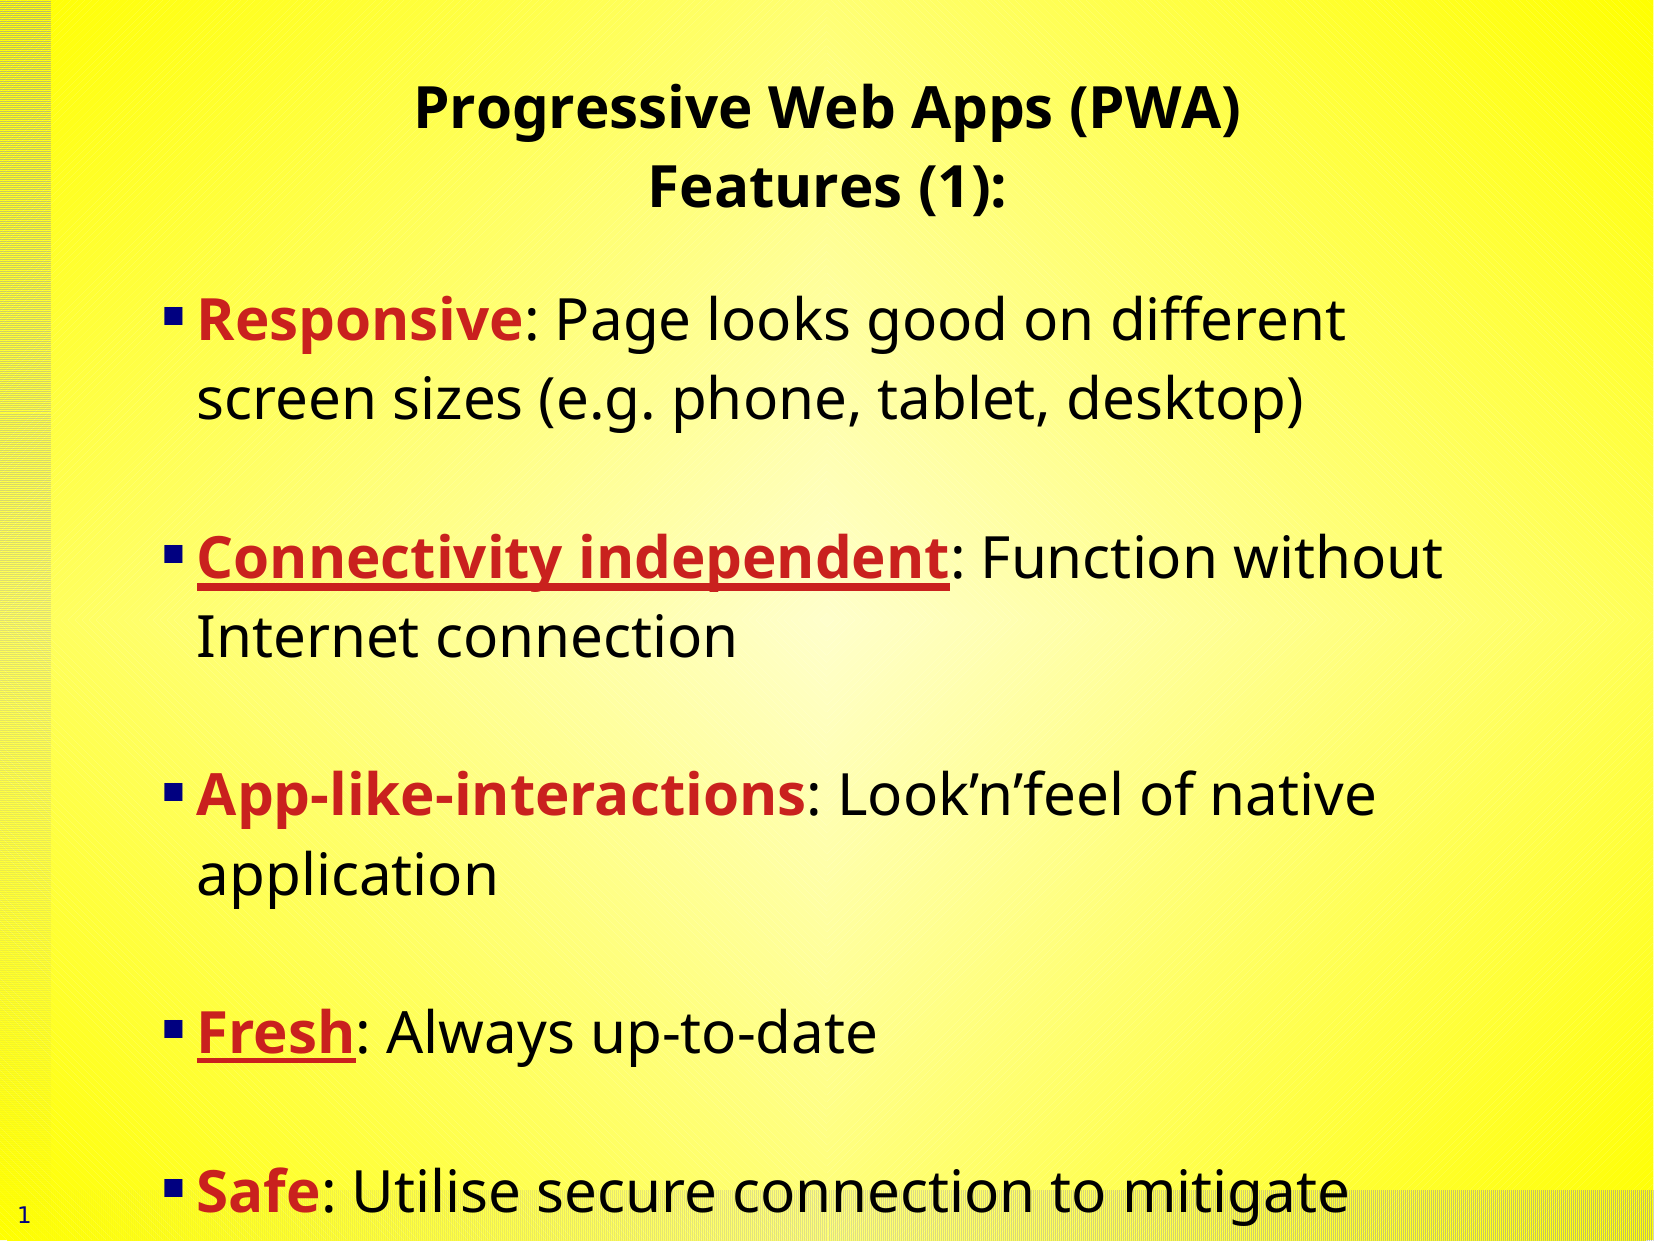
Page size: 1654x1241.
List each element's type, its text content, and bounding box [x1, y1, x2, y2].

list Responsive: Page looks good on different screen sizes (e.g. phone, tablet, desktop) Connectivity independent: Function without Internet connection App-like-interactions: Look’n’feel of native application Fresh: Always up-to-date Safe: Utilise secure connection to mitigate multiple types of security threats [152, 278, 1534, 1134]
title Progressive Web Apps (PWA) Features (1): [121, 49, 1534, 242]
